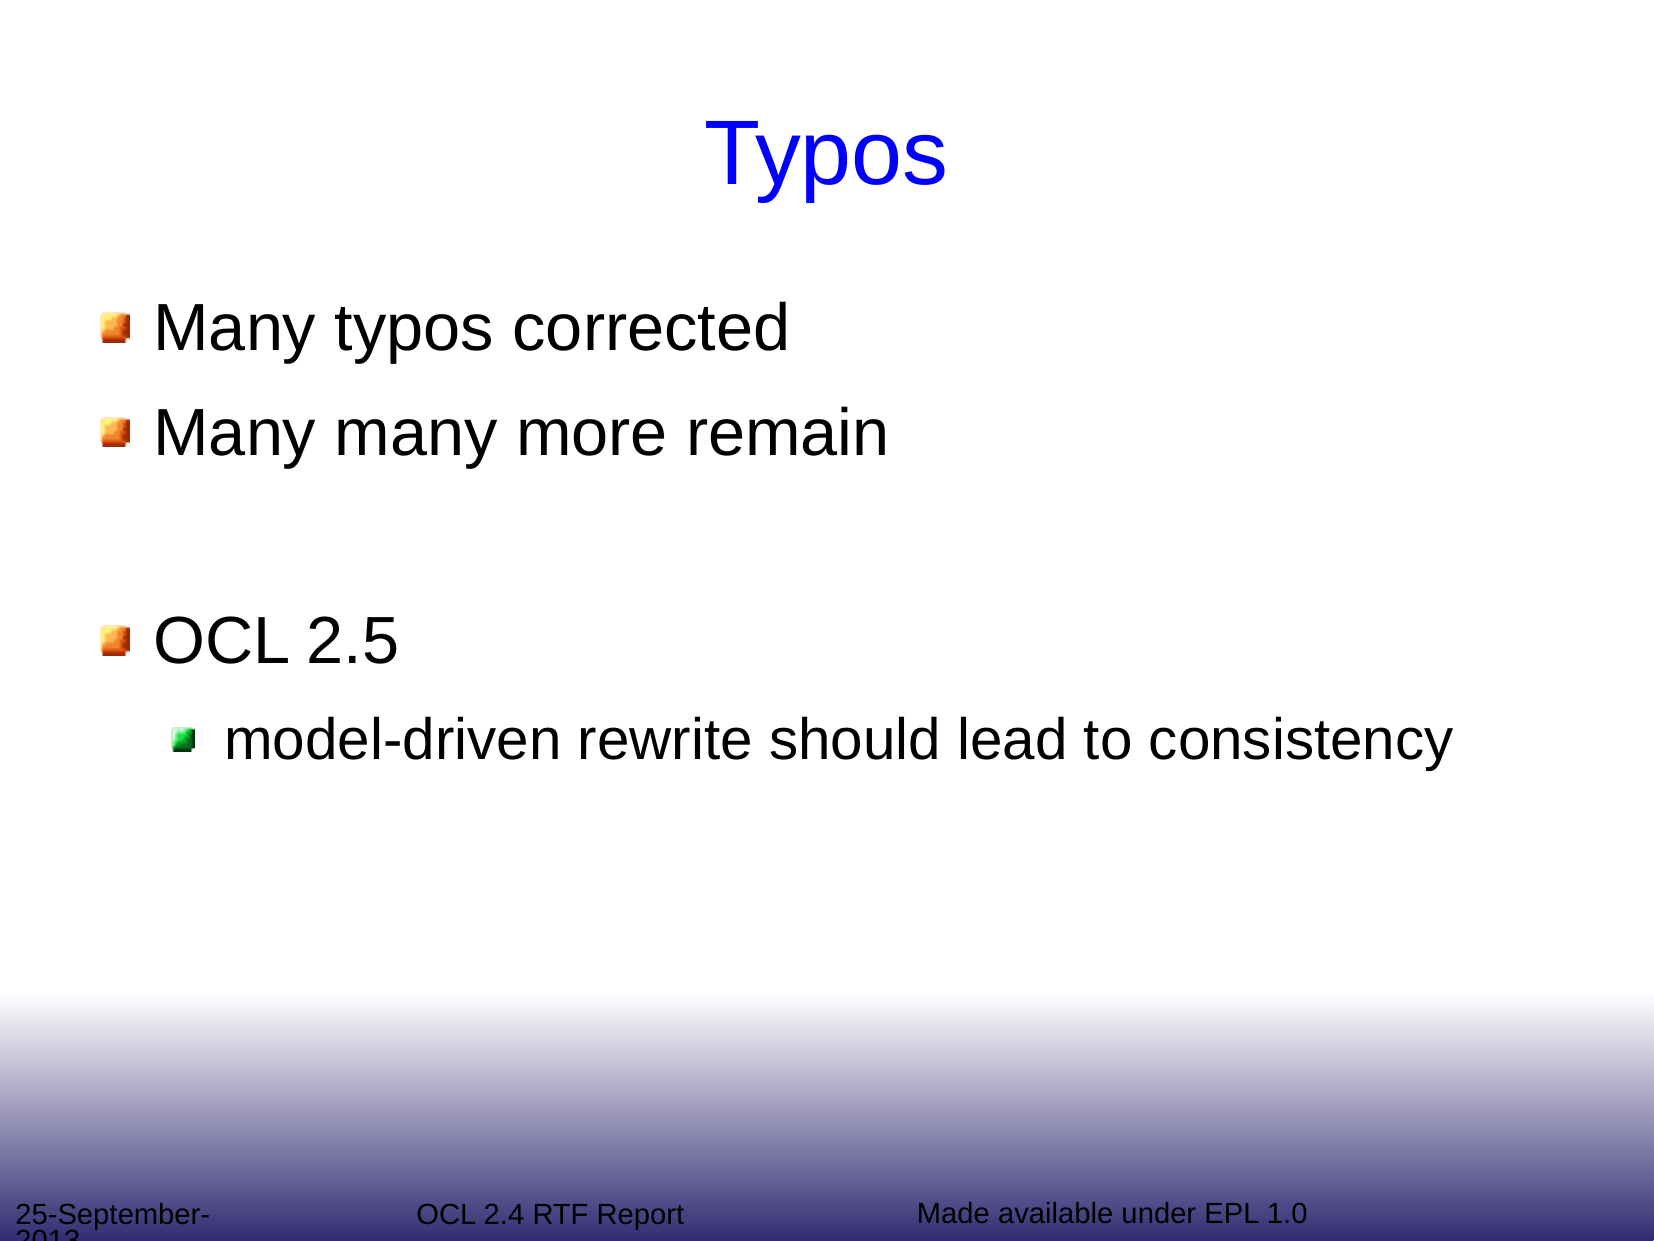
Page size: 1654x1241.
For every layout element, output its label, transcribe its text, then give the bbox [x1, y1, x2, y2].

list Many typos corrected Many many more remain OCL 2.5 model-driven rewrite should lead to consistency [82, 290, 1571, 1109]
title Typos [82, 49, 1571, 257]
